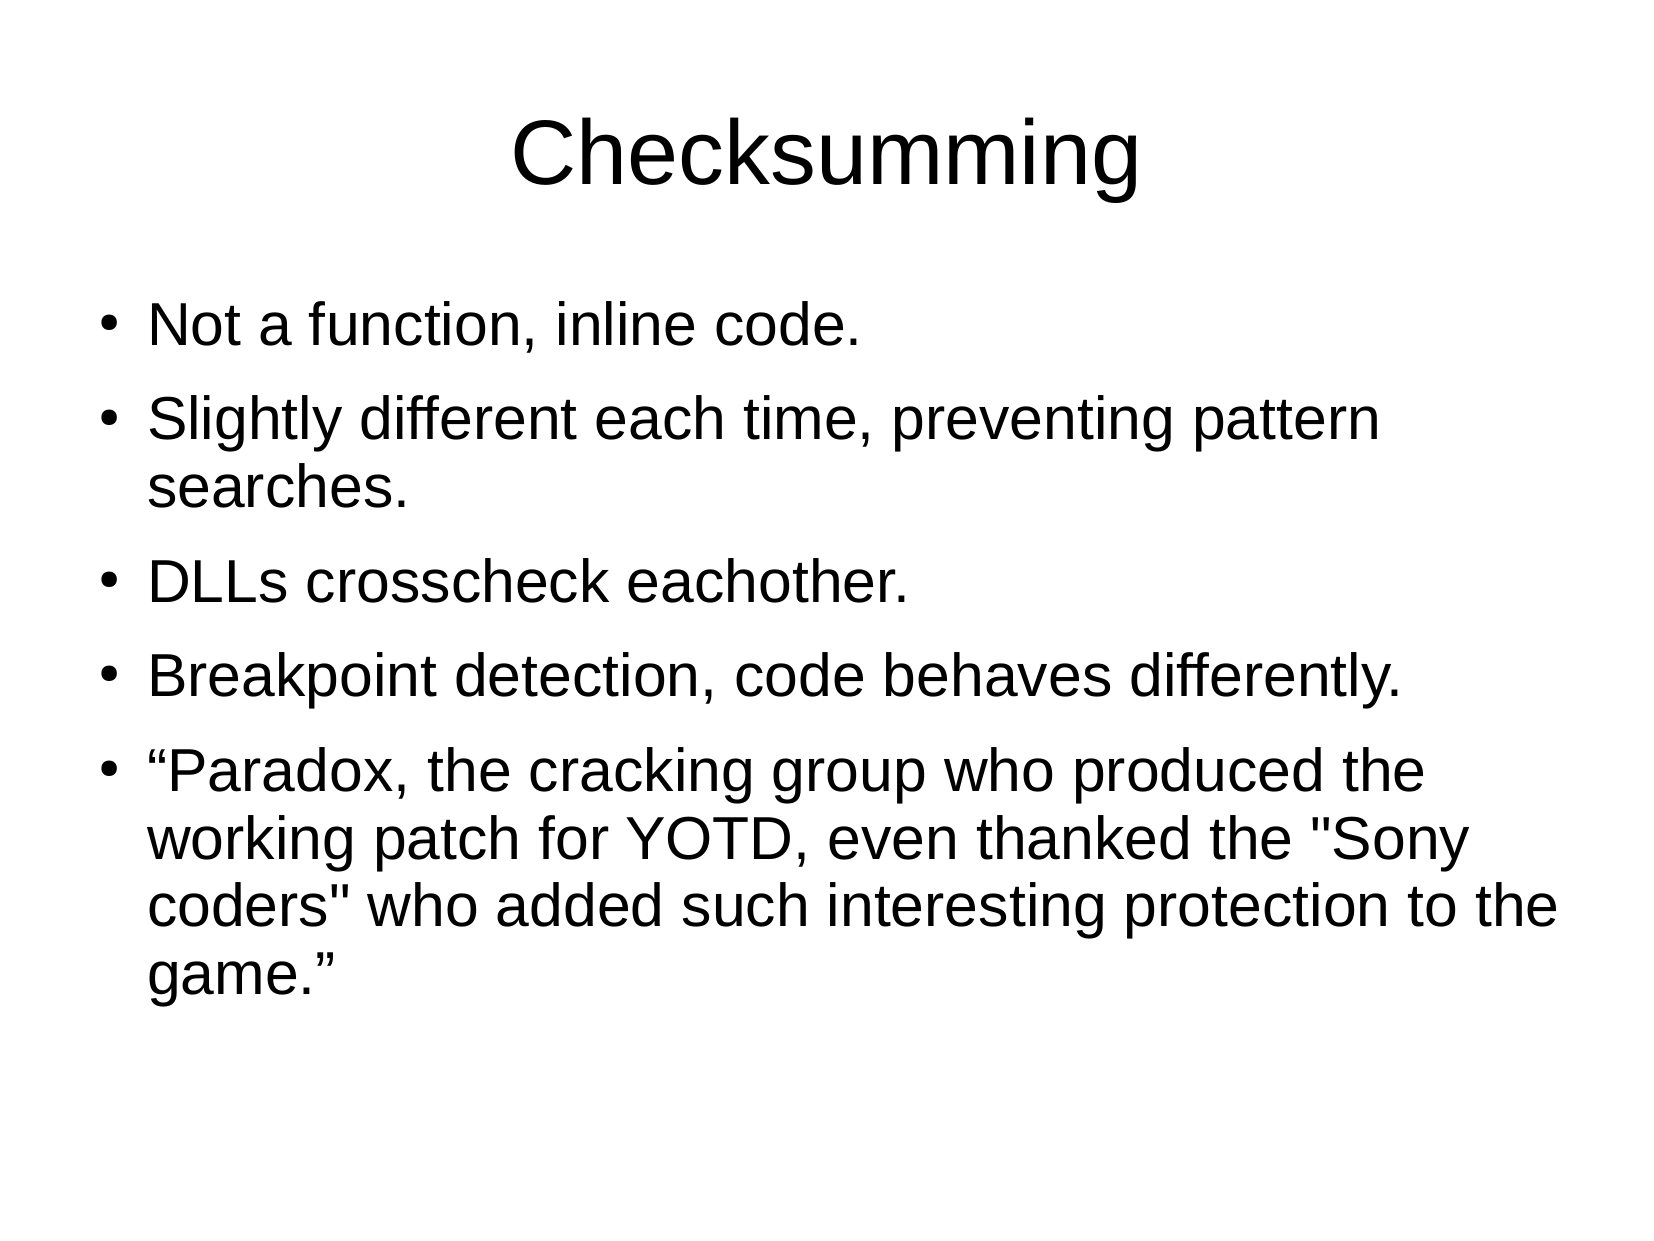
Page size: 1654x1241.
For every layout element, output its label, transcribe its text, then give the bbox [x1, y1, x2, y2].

title Checksumming [82, 49, 1571, 257]
list Not a function, inline code. Slightly different each time, preventing pattern searches. DLLs crosscheck eachother. Breakpoint detection, code behaves differently. “Paradox, the cracking group who produced the working patch for YOTD, even thanked the "Sony coders" who added such interesting protection to the game.” [82, 290, 1571, 1010]
